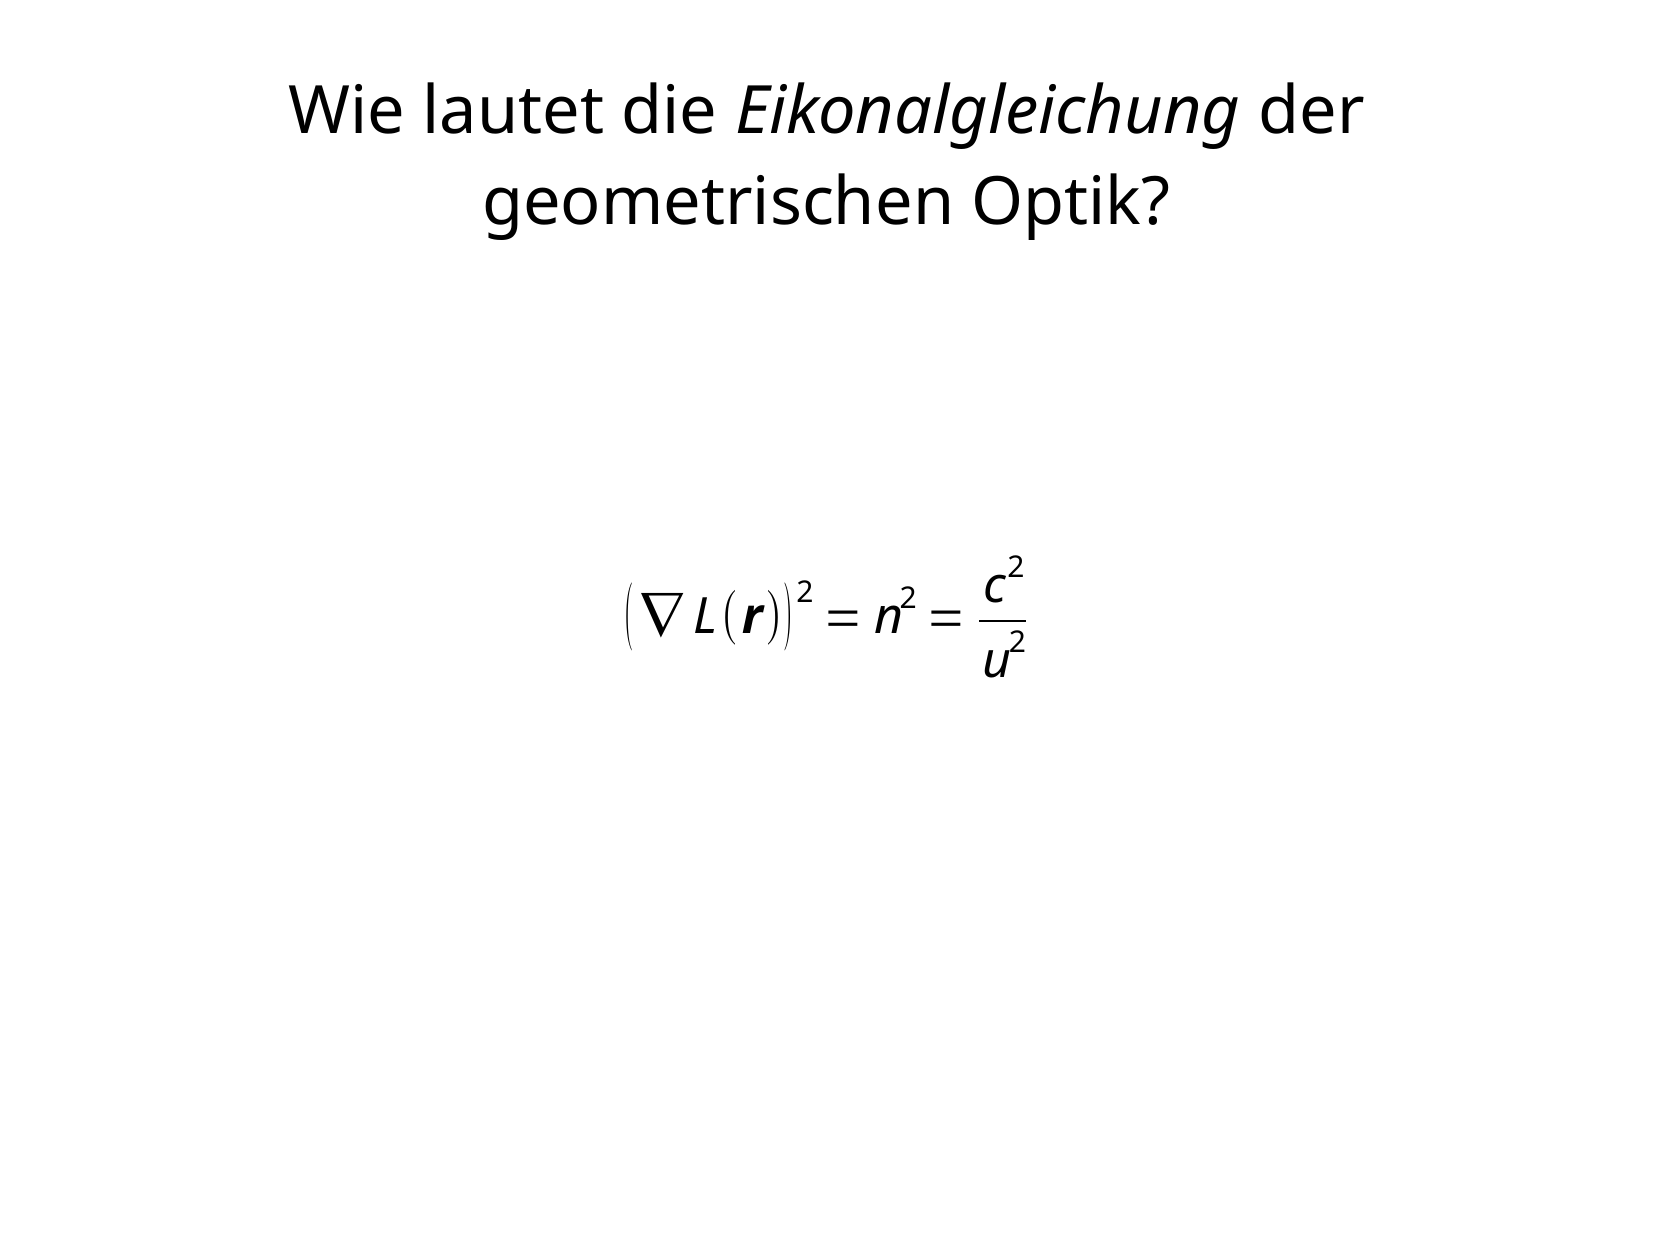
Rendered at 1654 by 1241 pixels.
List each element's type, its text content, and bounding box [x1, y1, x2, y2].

chart [618, 549, 1036, 691]
title Wie lautet die Eikonalgleichung der geometrischen Optik? [82, 49, 1571, 257]
